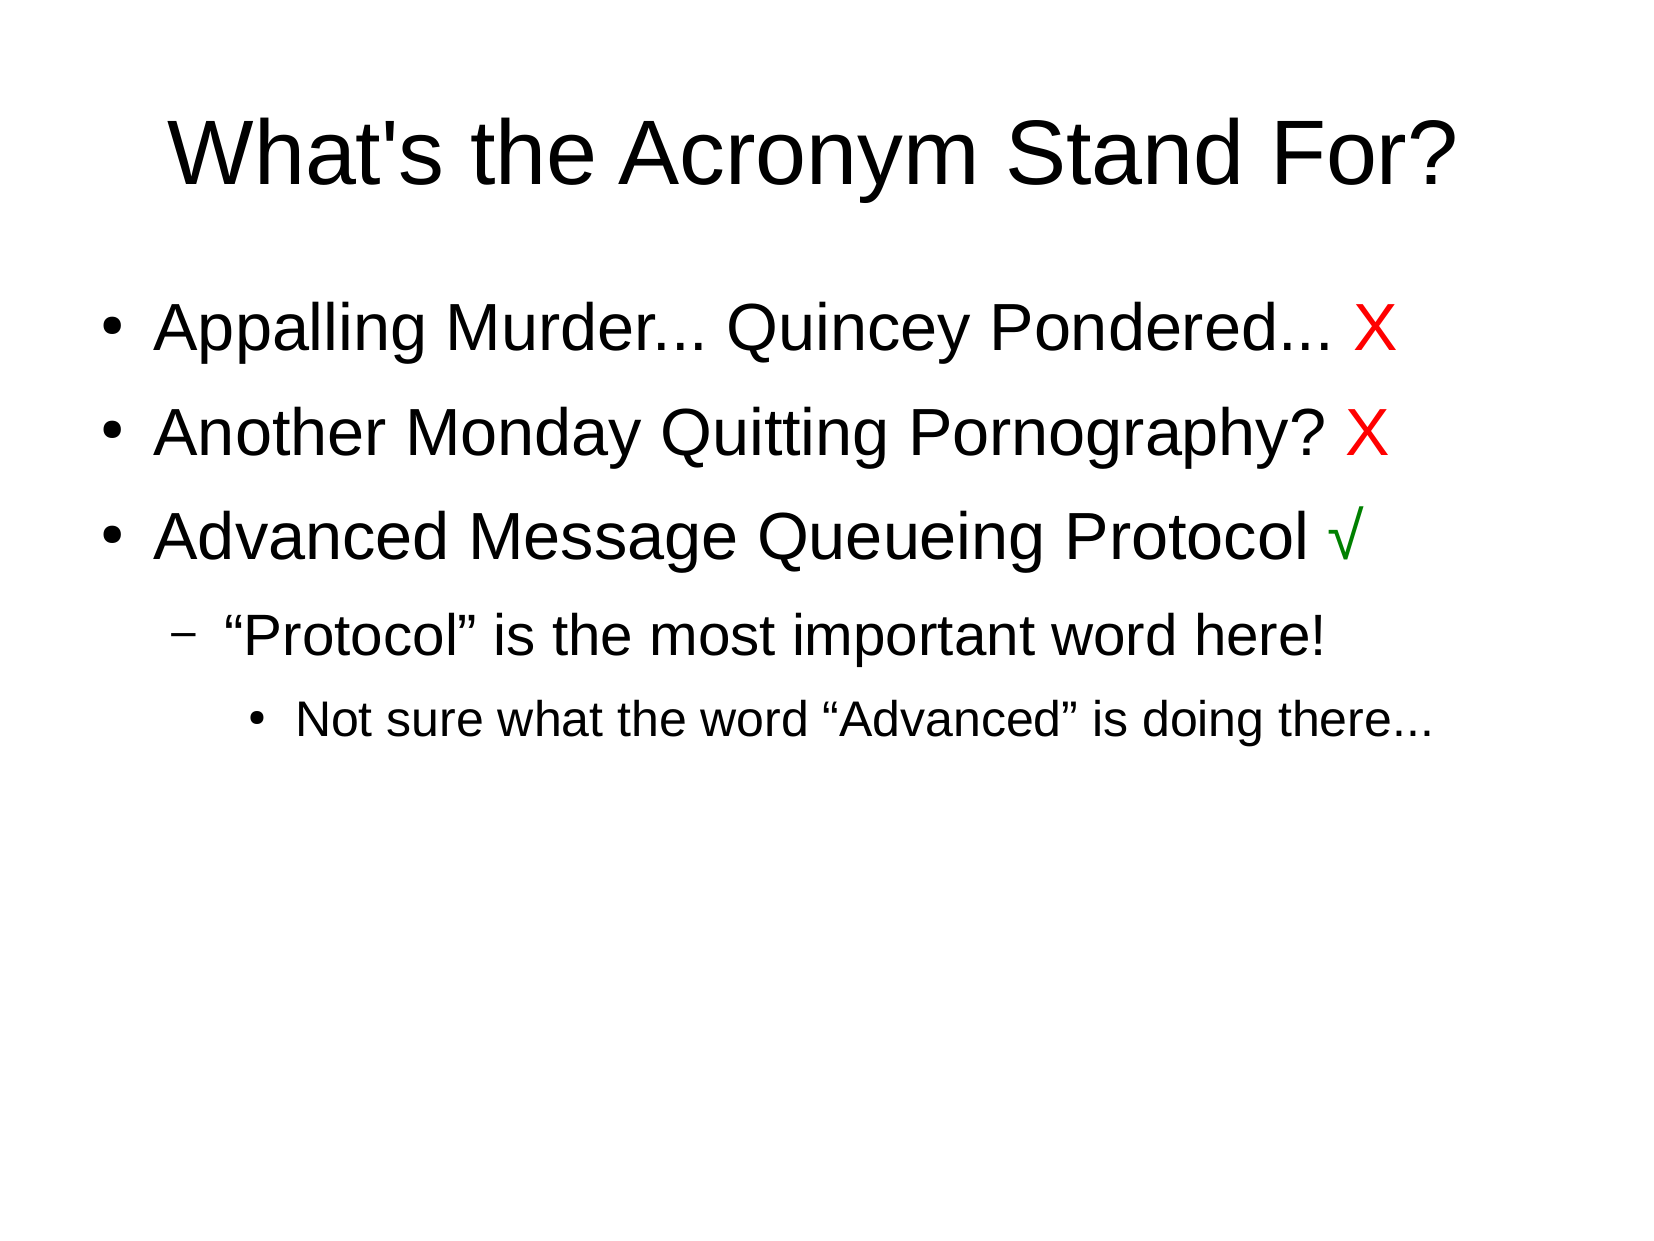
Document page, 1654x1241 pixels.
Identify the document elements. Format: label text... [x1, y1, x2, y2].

list Appalling Murder... Quincey Pondered... X Another Monday Quitting Pornography? X Advanced Message Queueing Protocol √ “Protocol” is the most important word here! Not sure what the word “Advanced” is doing there... [82, 290, 1571, 1109]
title What's the Acronym Stand For? [82, 49, 1571, 257]
